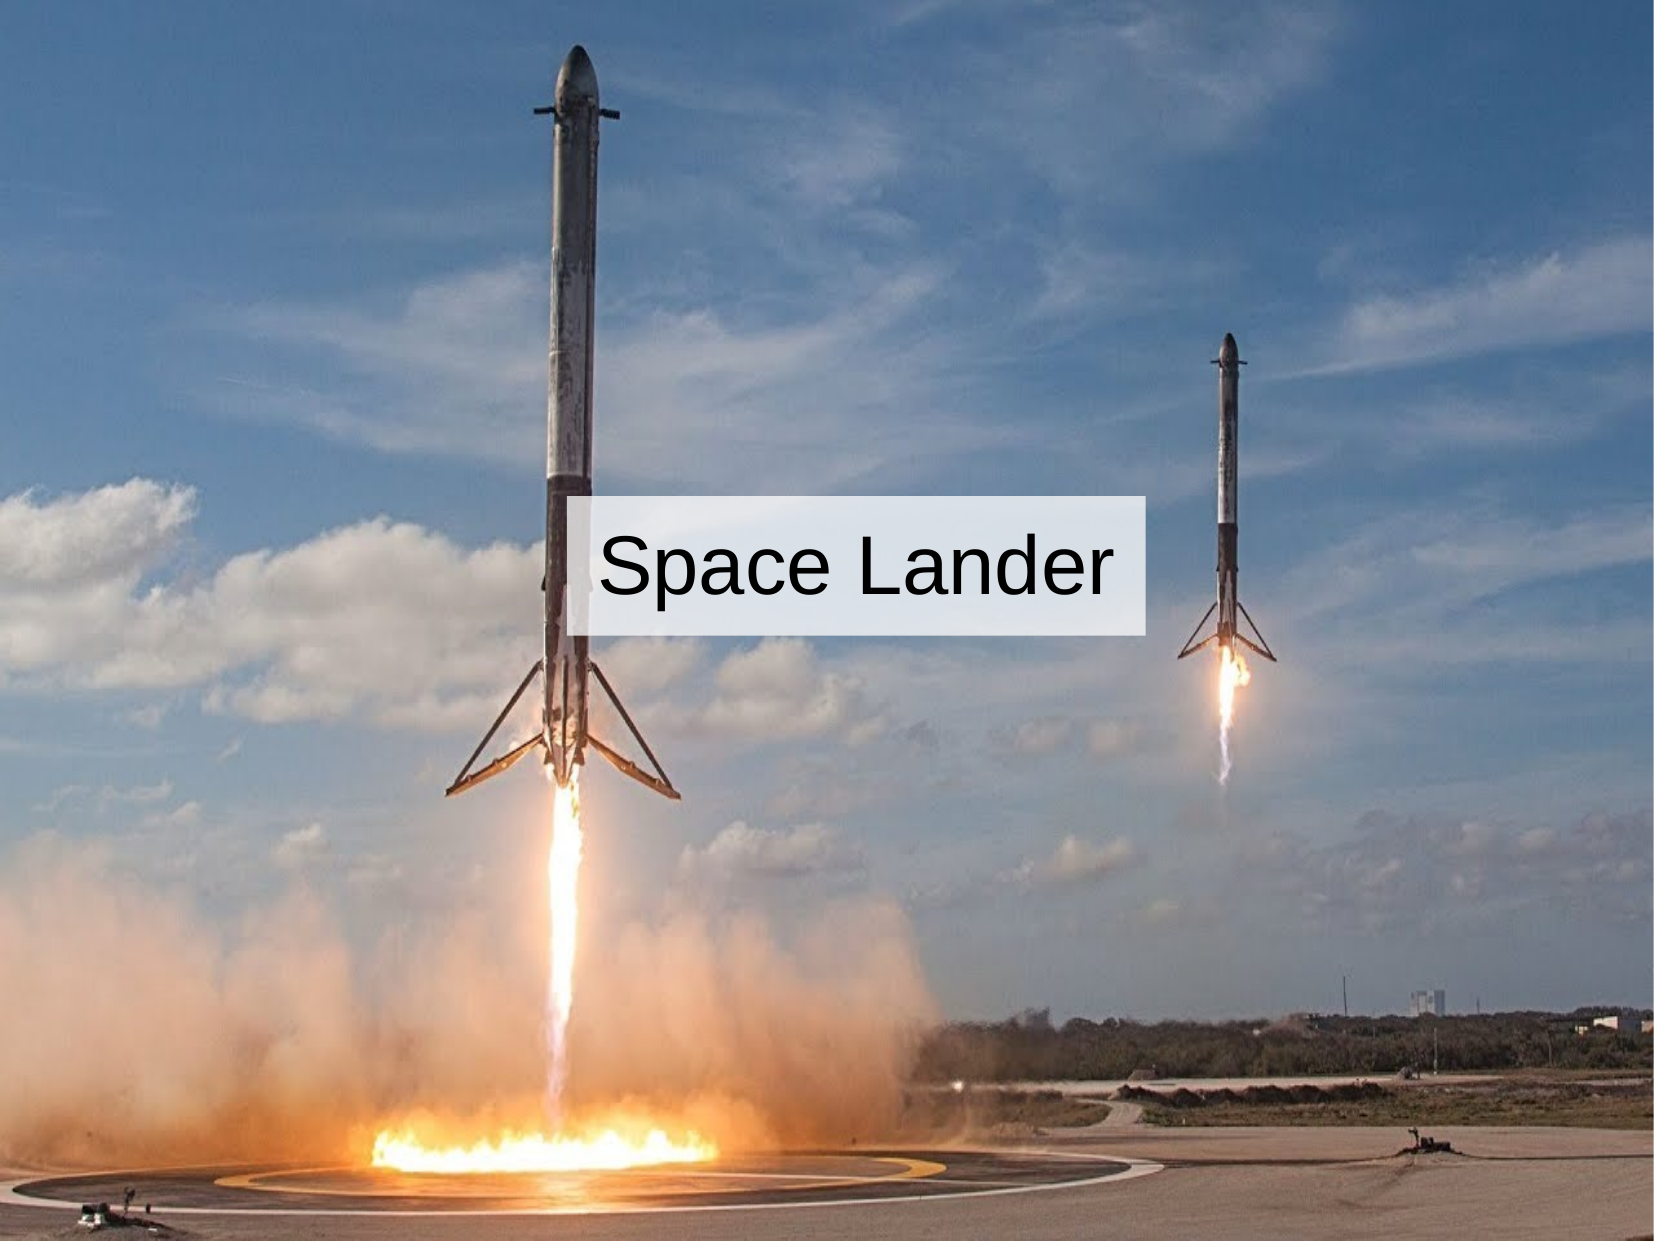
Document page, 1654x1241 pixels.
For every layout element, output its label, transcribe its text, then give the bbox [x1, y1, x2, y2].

subtitle Space Lander [566, 496, 1146, 636]
picture [0, 0, 1654, 1241]
